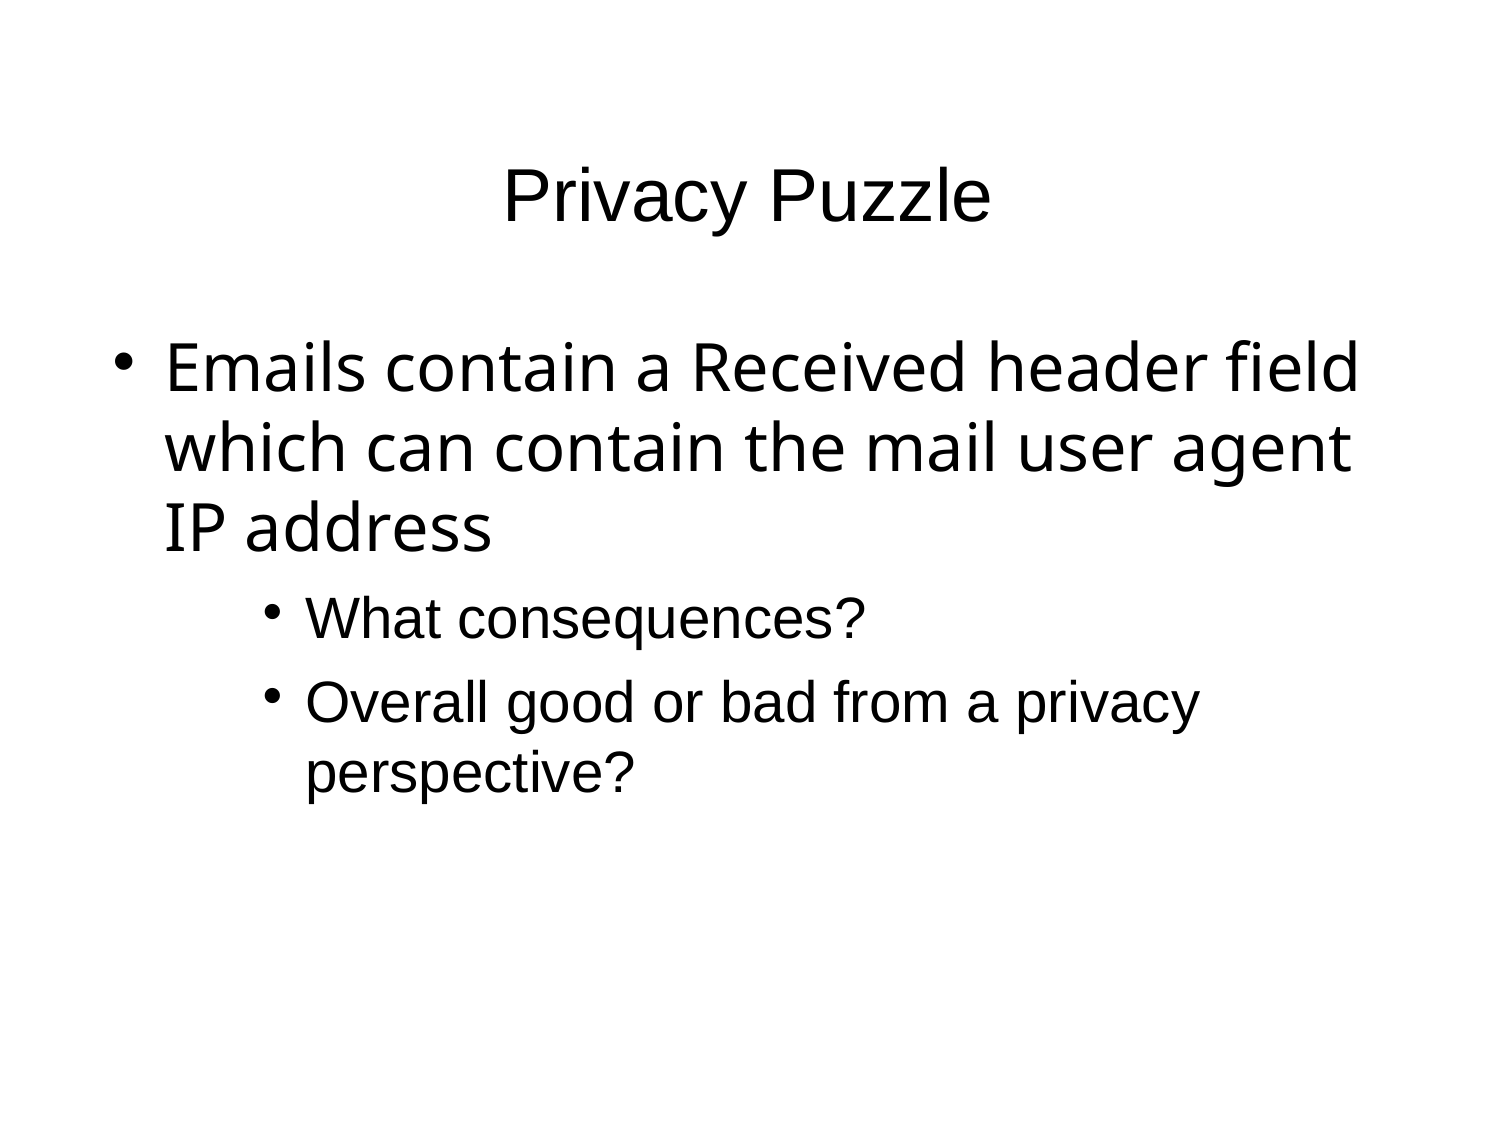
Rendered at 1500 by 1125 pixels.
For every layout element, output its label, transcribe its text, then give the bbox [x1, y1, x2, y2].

list Emails contain a Received header field which can contain the mail user agent IP address What consequences? Overall good or bad from a privacy perspective? [112, 324, 1384, 997]
title Privacy Puzzle [112, 99, 1384, 284]
